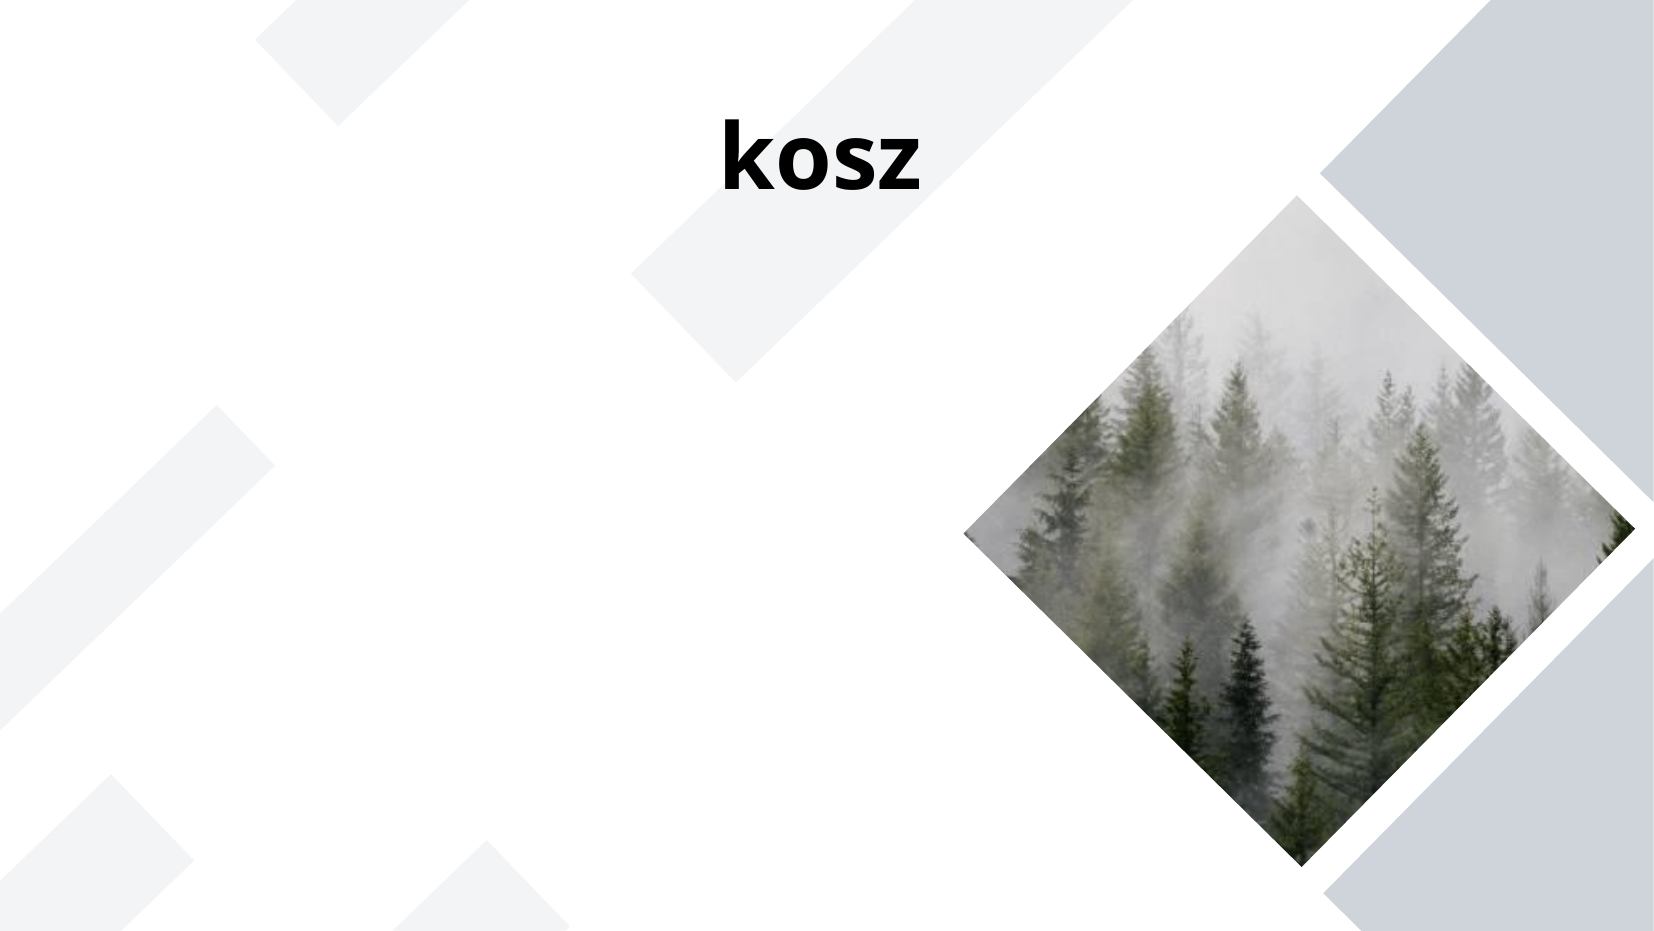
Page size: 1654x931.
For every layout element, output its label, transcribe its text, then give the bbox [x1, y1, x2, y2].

title kosz [76, 76, 1565, 233]
text_box [963, 233, 1636, 867]
